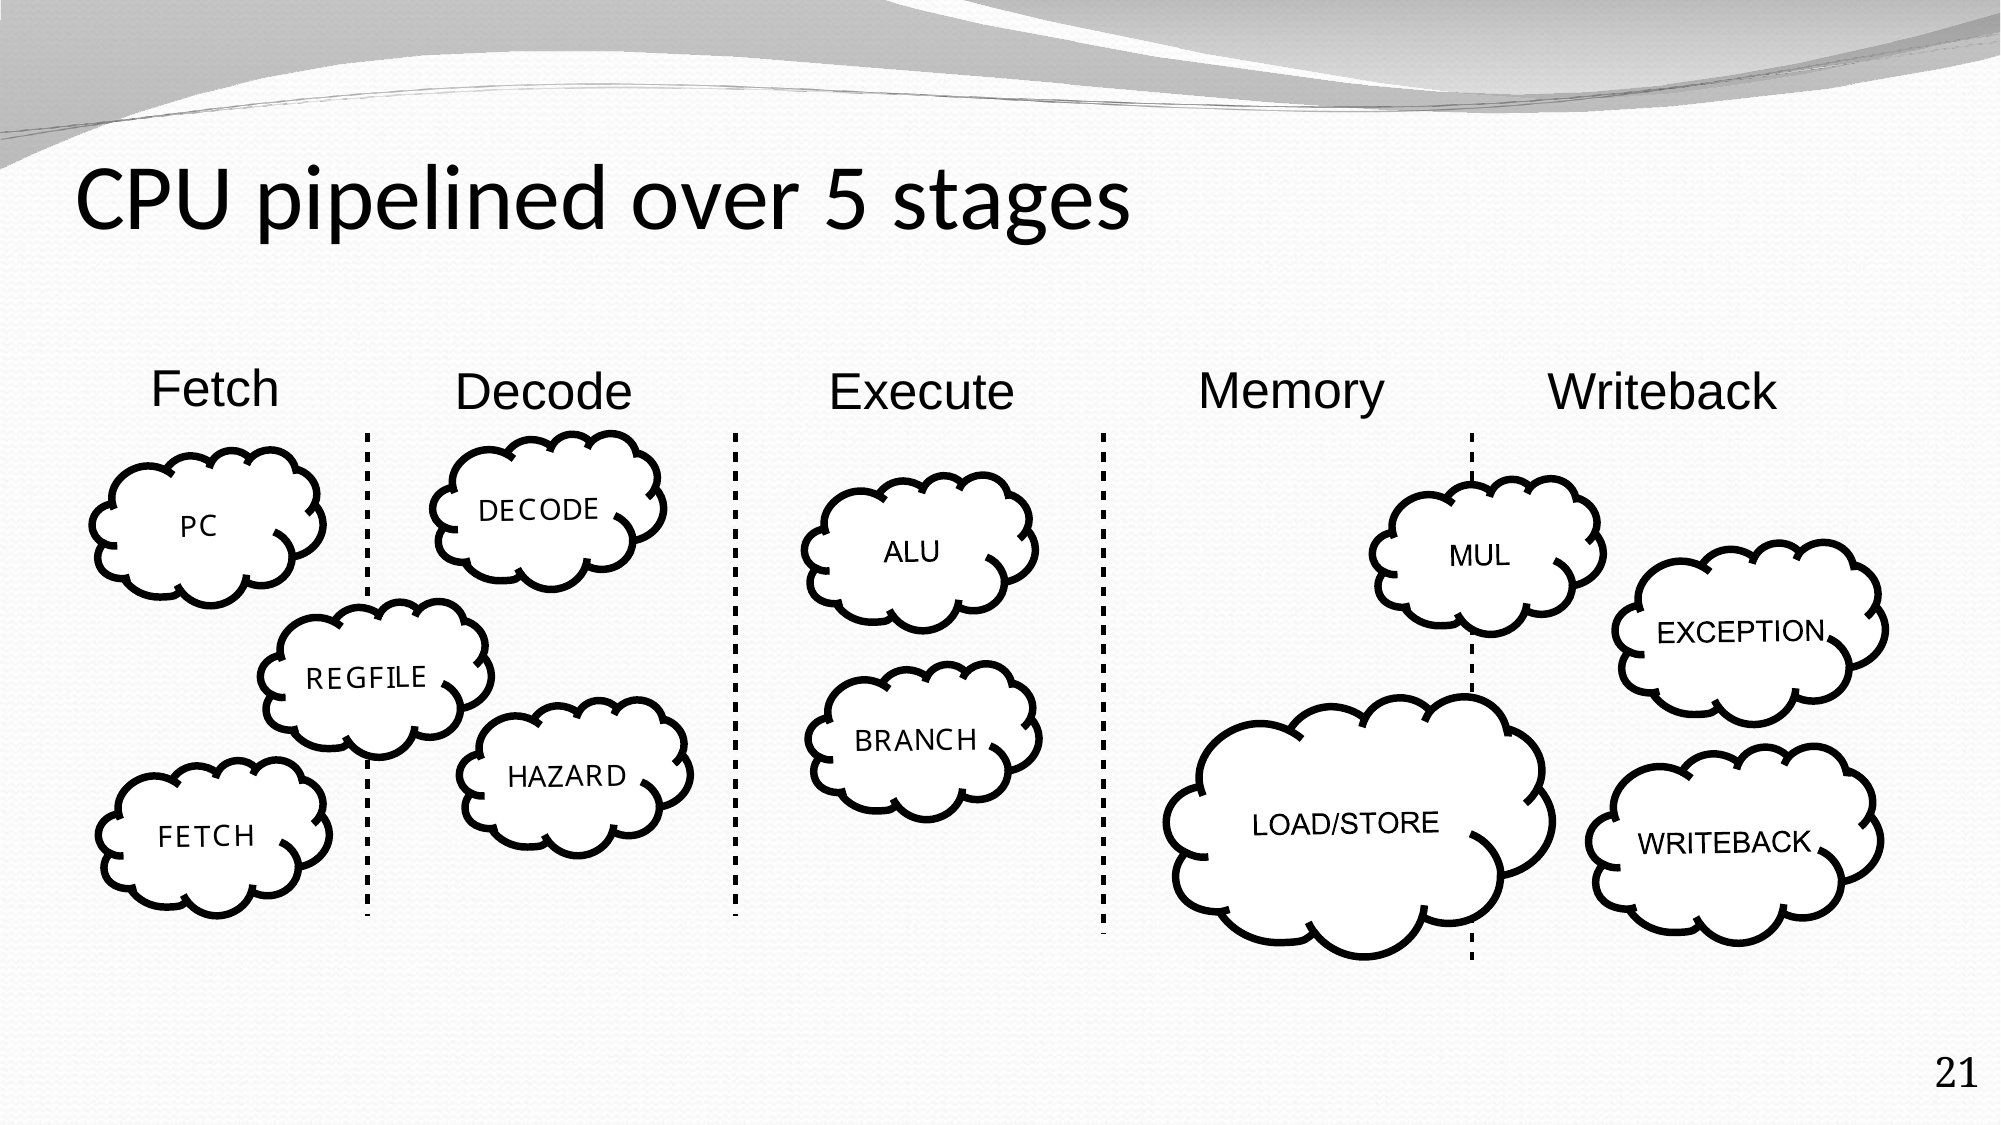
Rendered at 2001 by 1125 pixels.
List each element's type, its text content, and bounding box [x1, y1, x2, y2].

title CPU pipelined over 5 stages [75, 60, 1666, 248]
chart [88, 348, 1890, 963]
text_box <numéro> [1813, 1042, 1981, 1103]
picture [0, 0, 2001, 1125]
